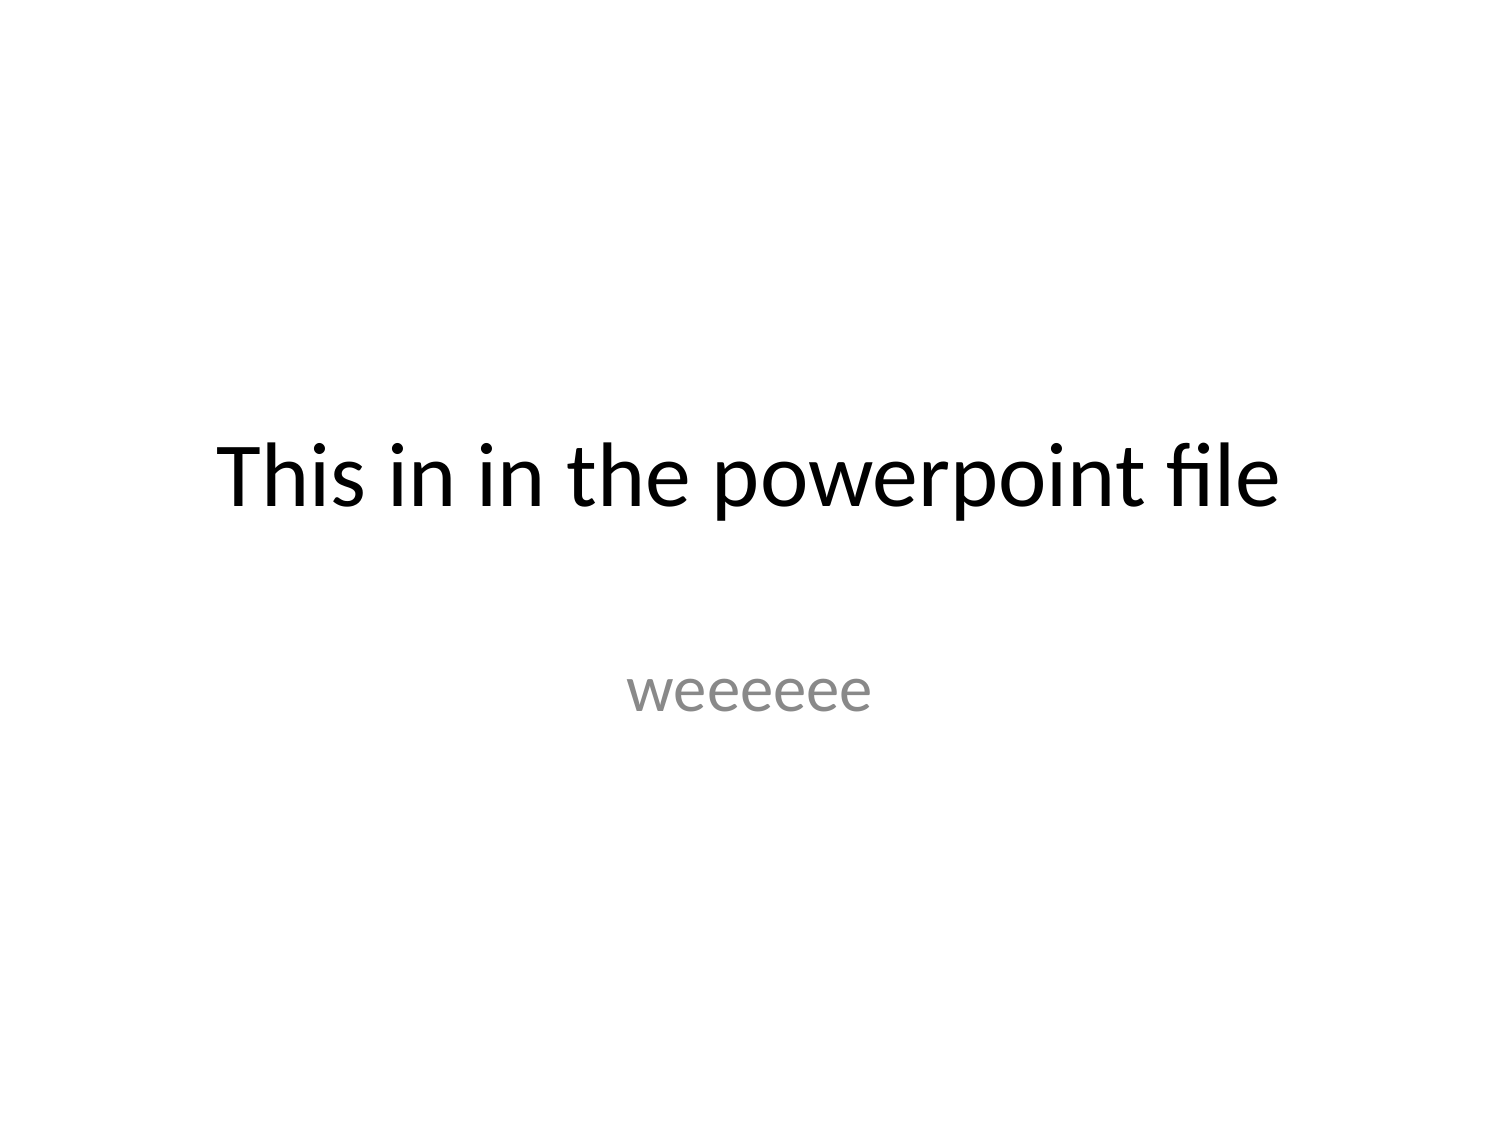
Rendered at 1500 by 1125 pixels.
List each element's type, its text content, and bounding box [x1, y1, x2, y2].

subtitle weeeeee [225, 637, 1276, 925]
title This in in the powerpoint file [112, 349, 1388, 591]
